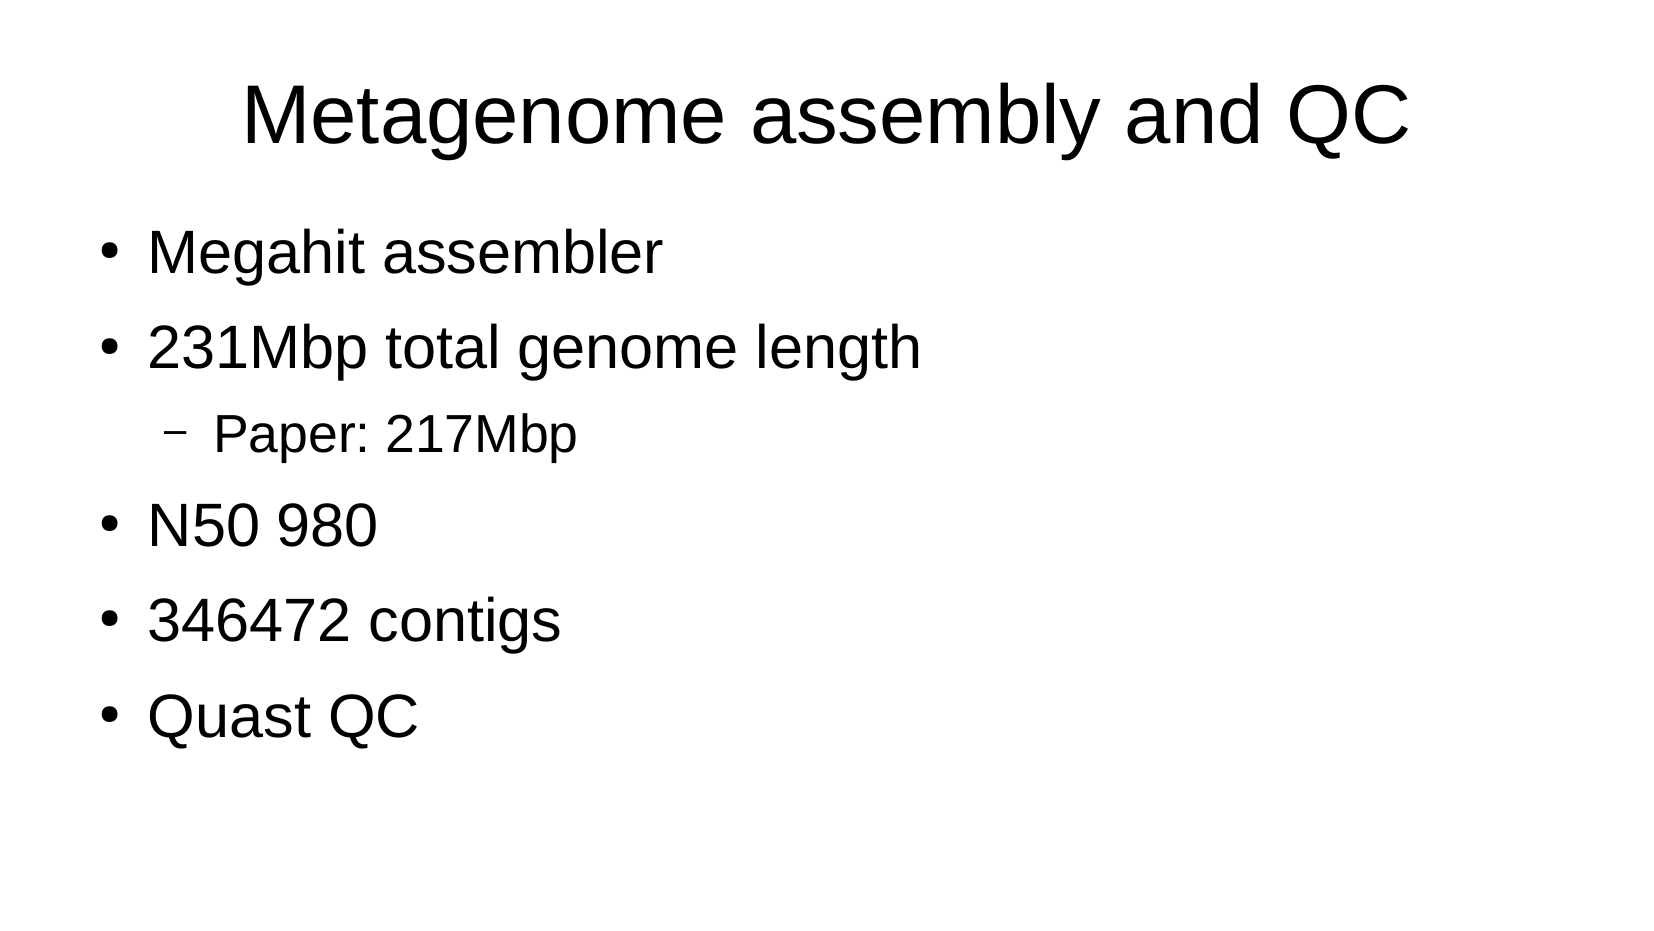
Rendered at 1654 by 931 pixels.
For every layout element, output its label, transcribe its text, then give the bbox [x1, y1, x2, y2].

title Metagenome assembly and QC [82, 37, 1571, 193]
list Megahit assembler 231Mbp total genome length Paper: 217Mbp N50 980 346472 contigs Quast QC [82, 217, 1571, 758]
